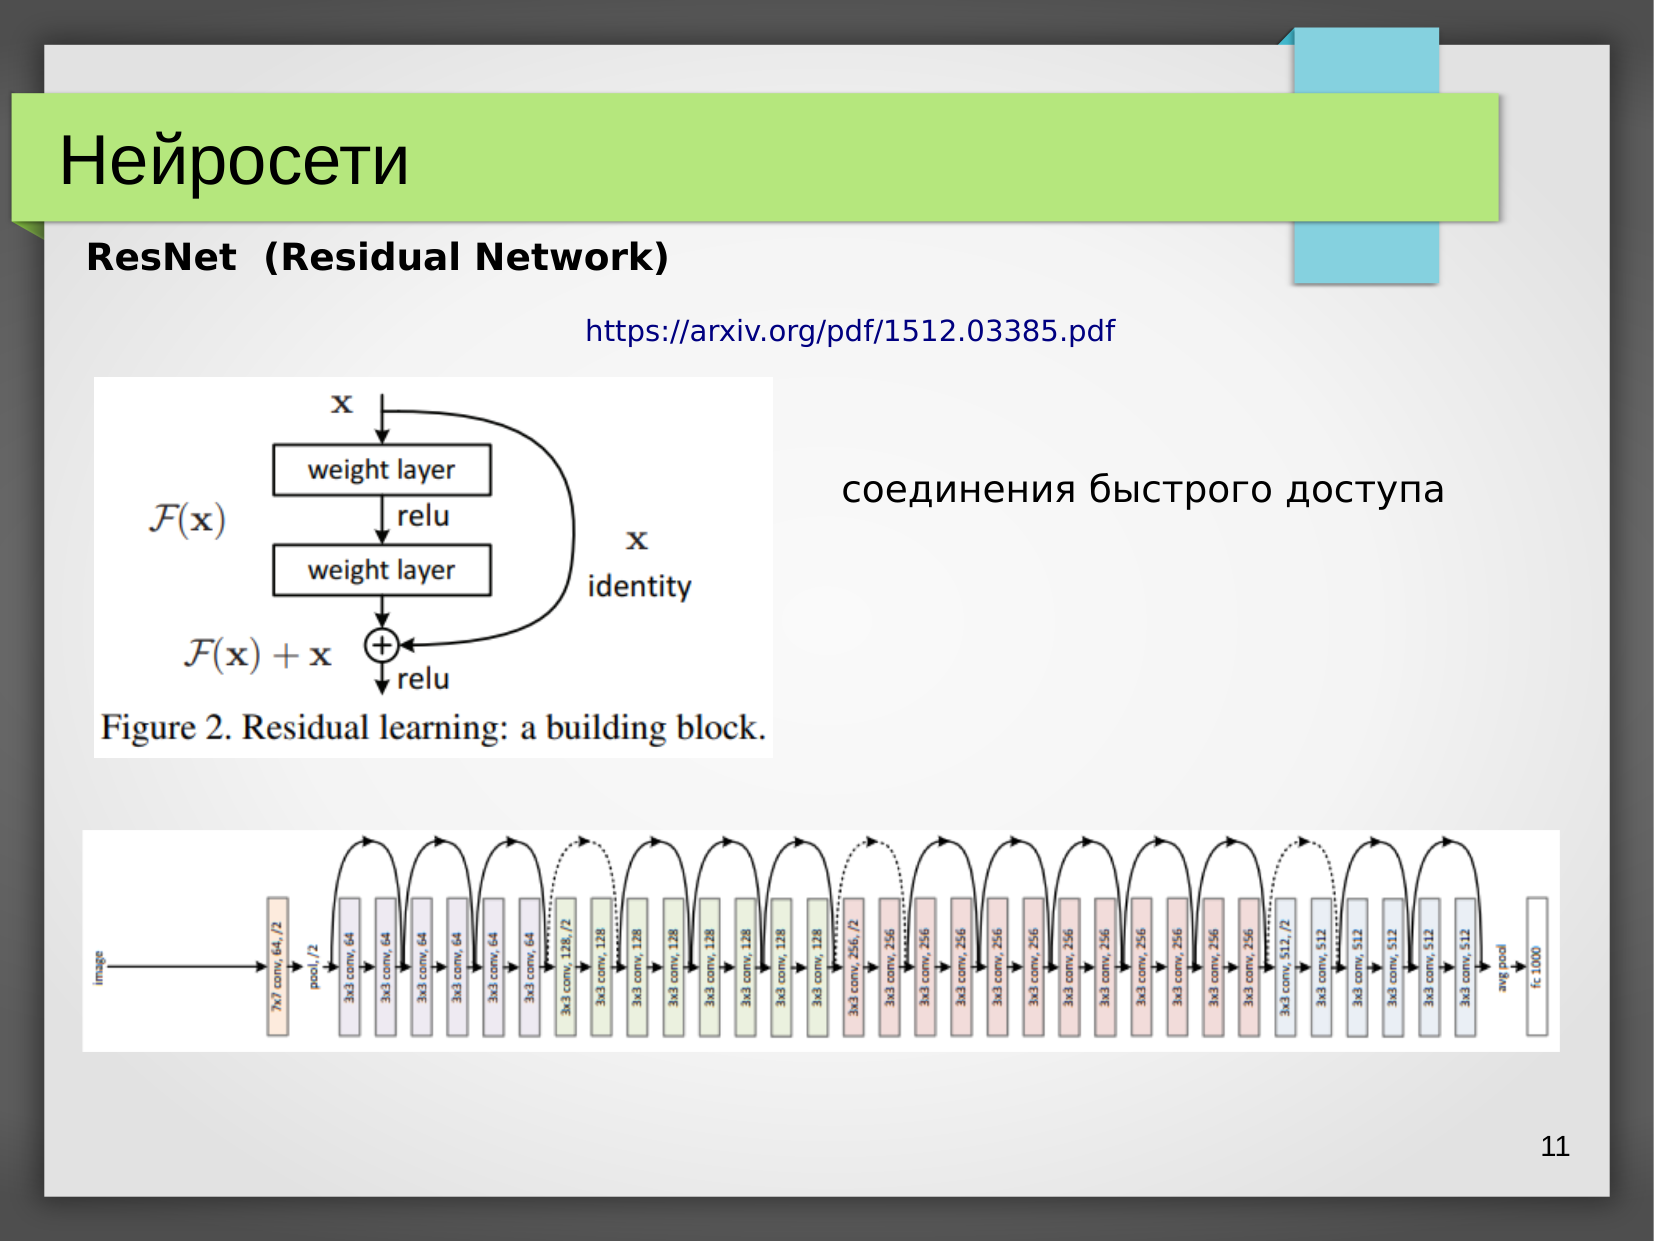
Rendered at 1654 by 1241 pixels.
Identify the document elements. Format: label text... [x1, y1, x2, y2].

text_box ResNet (Residual Network) https://arxiv.org/pdf/1512.03385.pdf [70, 228, 1229, 356]
text_box cоединения быстрого доступа [826, 460, 1512, 603]
picture [0, 0, 1654, 1241]
title Нейросети [59, 108, 1288, 212]
